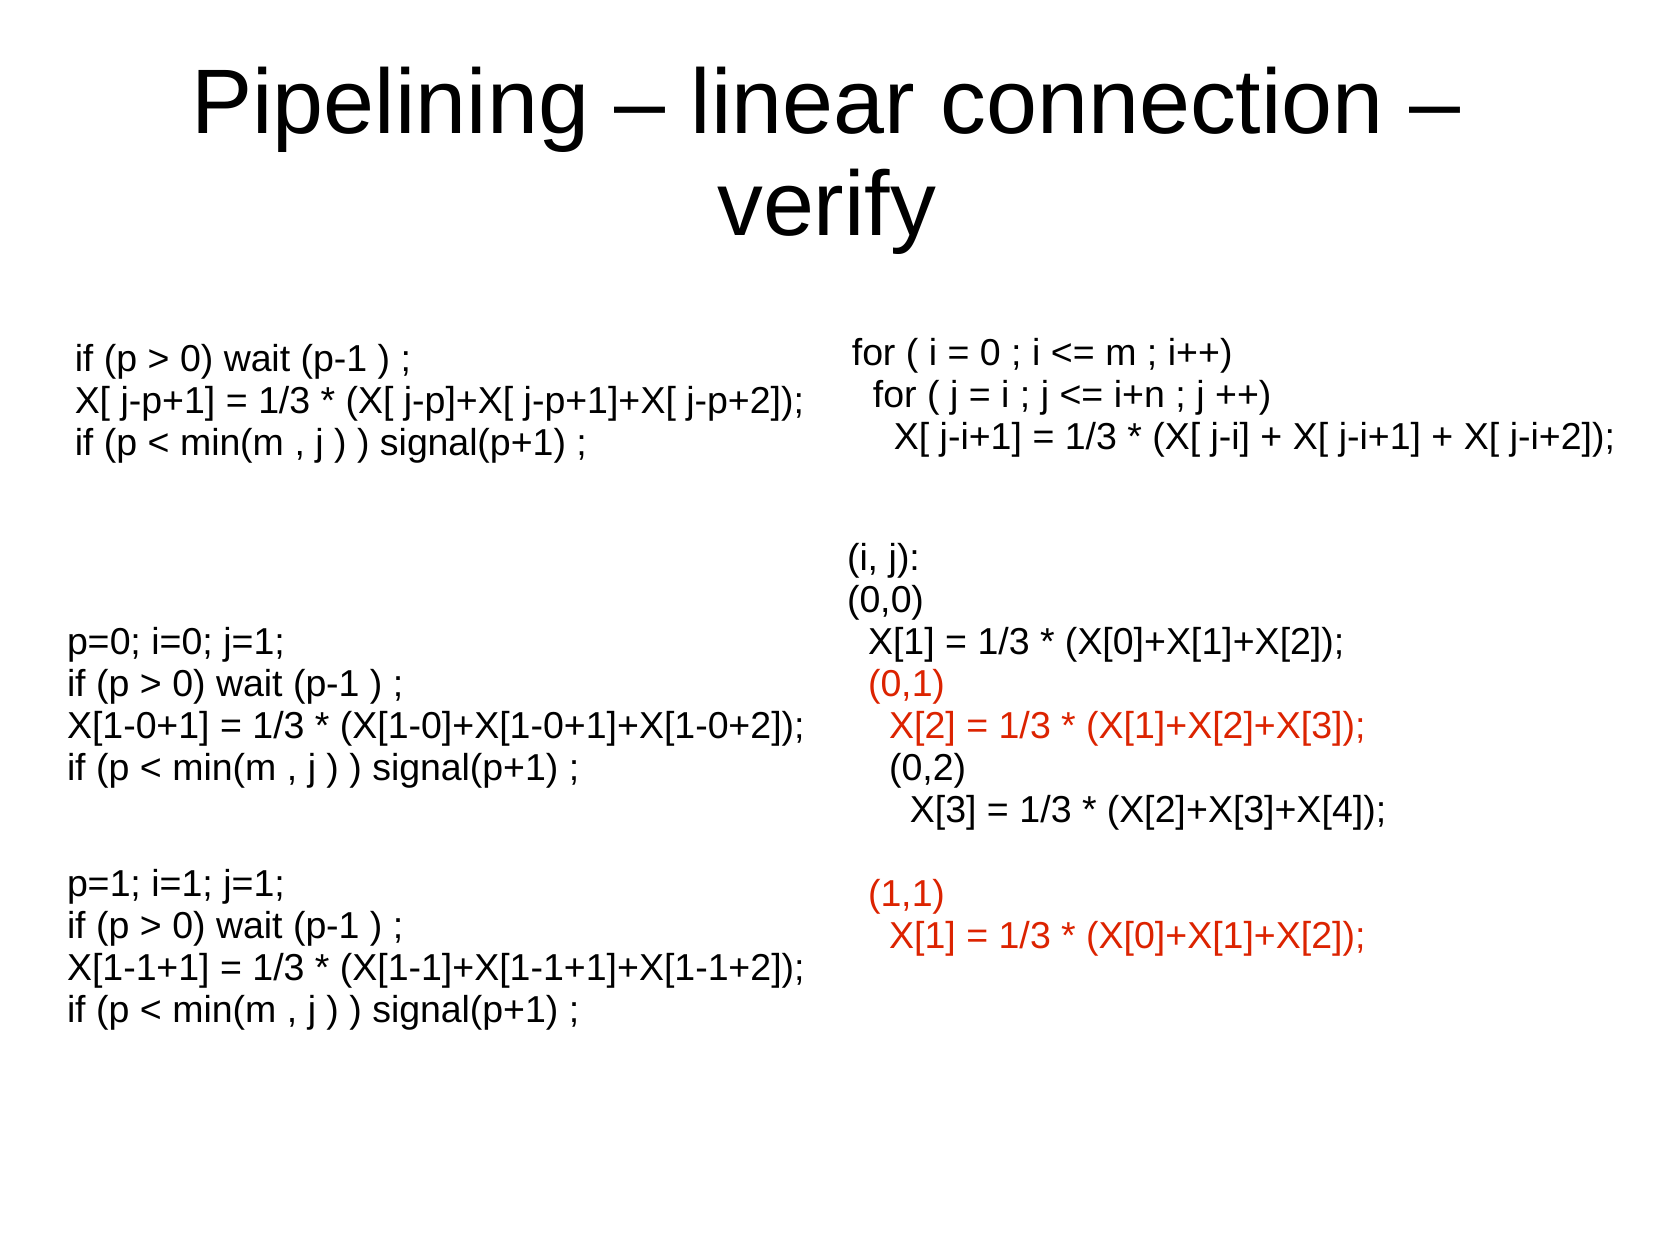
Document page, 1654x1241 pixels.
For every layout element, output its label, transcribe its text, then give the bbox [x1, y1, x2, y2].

text_box for ( i = 0 ; i <= m ; i++) for ( j = i ; j <= i+n ; j ++) X[ j-i+1] = 1/3 * (X[ j-i] + X[ j-i+1] + X[ j-i+2]); [837, 324, 1638, 466]
text_box (i, j): (0,0) X[1] = 1/3 * (X[0]+X[1]+X[2]); (0,1) X[2] = 1/3 * (X[1]+X[2]+X[3]); (0,2) X[3] = 1/3 * (X[2]+X[3]+X[4]); (1,1) X[1] = 1/3 * (X[0]+X[1]+X[2]); [832, 529, 1510, 965]
text_box p=1; i=1; j=1; if (p > 0) wait (p-1 ) ; X[1-1+1] = 1/3 * (X[1-1]+X[1-1+1]+X[1-1+2]); if (p < min(m , j ) ) signal(p+1) ; [52, 855, 886, 1038]
text_box p=0; i=0; j=1; if (p > 0) wait (p-1 ) ; X[1-0+1] = 1/3 * (X[1-0]+X[1-0+1]+X[1-0+2]); if (p < min(m , j ) ) signal(p+1) ; [52, 612, 886, 796]
title Pipelining – linear connection – verify [82, 49, 1571, 257]
text_box if (p > 0) wait (p-1 ) ; X[ j-p+1] = 1/3 * (X[ j-p]+X[ j-p+1]+X[ j-p+2]); if (p < min(m , j ) ) signal(p+1) ; [60, 330, 841, 471]
